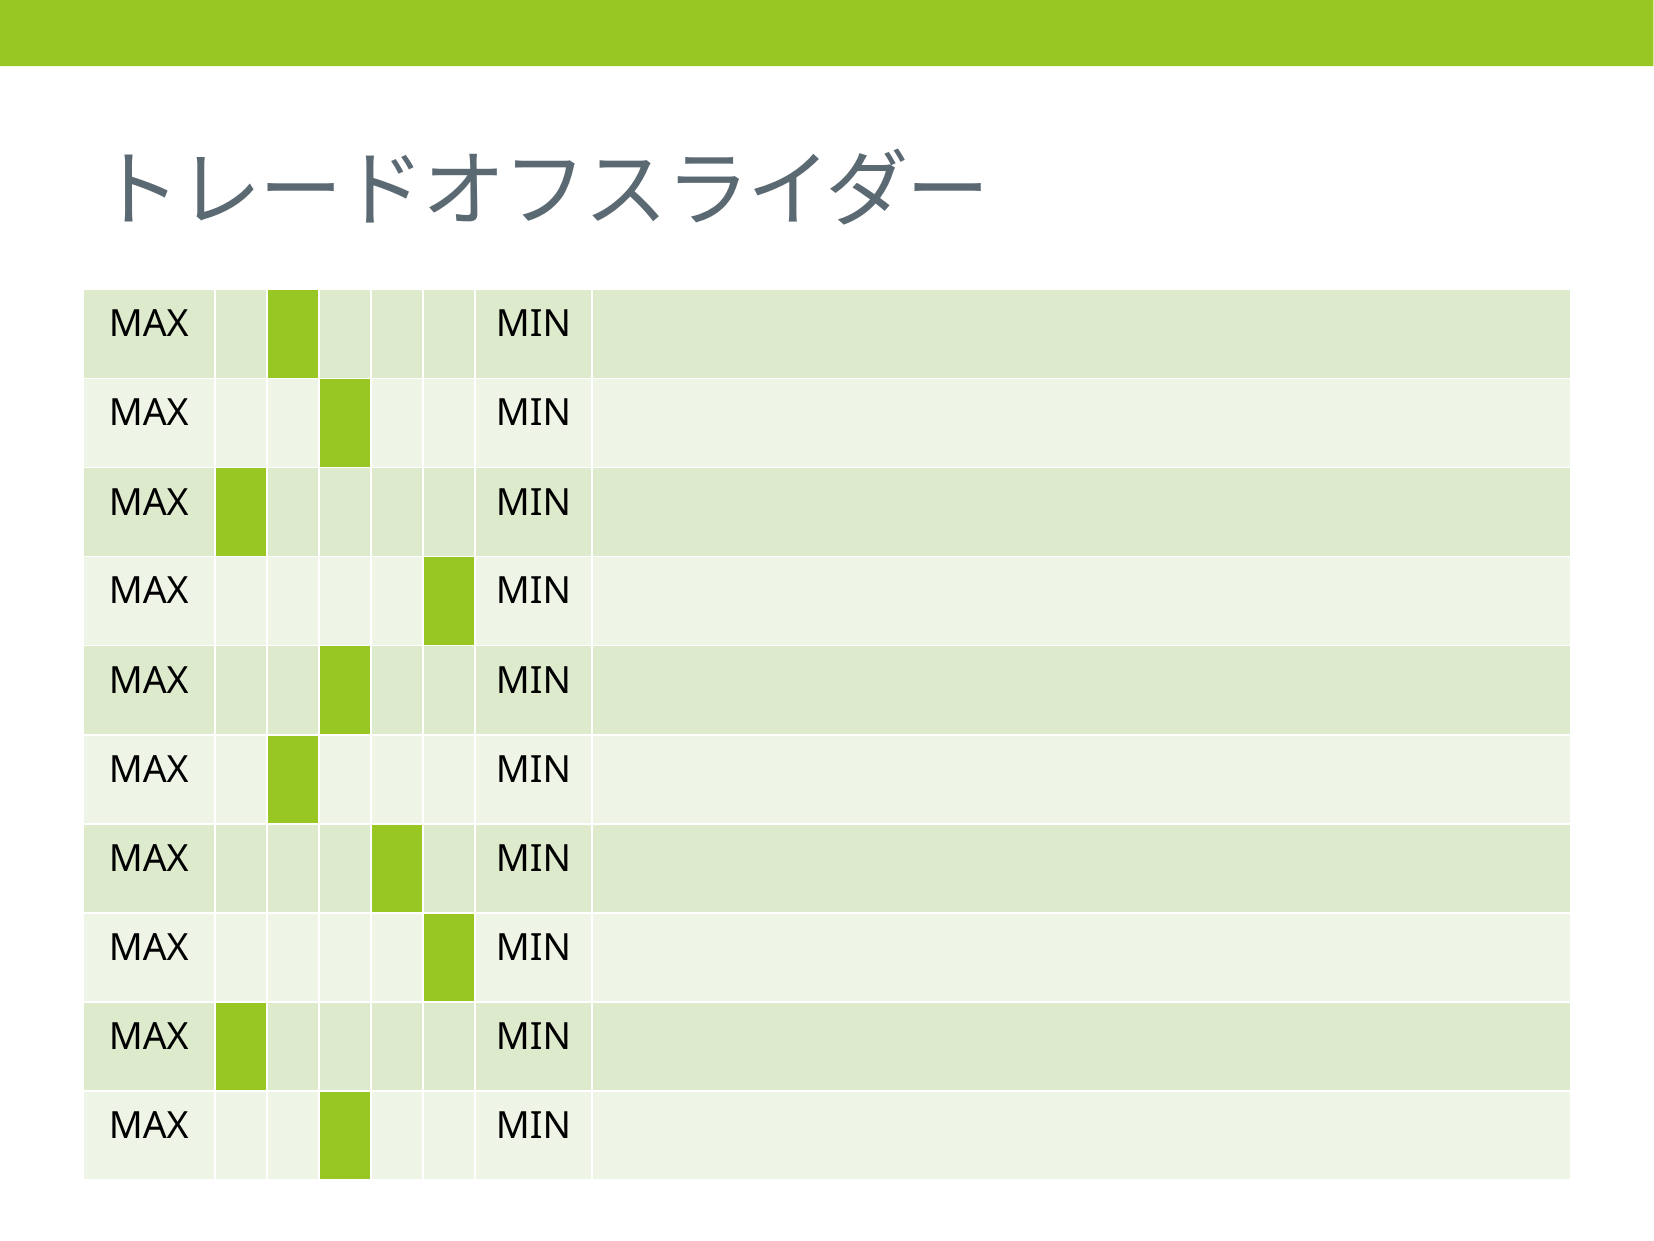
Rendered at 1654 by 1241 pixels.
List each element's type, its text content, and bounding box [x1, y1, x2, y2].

table_cell MAX [84, 1092, 214, 1179]
table_cell [424, 379, 474, 467]
table_cell [372, 825, 422, 912]
table_cell [320, 379, 370, 467]
table_cell [372, 736, 422, 823]
table_cell [320, 914, 370, 1001]
table_cell [268, 914, 318, 1001]
table_cell [216, 914, 266, 1001]
table_cell MIN [476, 736, 591, 823]
table_cell [372, 646, 422, 734]
table_cell MIN [476, 1003, 591, 1090]
table_cell [216, 379, 266, 467]
table_cell MAX [84, 825, 214, 912]
table_header [372, 290, 422, 378]
table_cell [424, 736, 474, 823]
table_cell MIN [476, 914, 591, 1001]
table_cell [216, 1092, 266, 1179]
table_cell [320, 468, 370, 556]
table_header [268, 290, 318, 378]
table_cell [424, 468, 474, 556]
table_cell [372, 379, 422, 467]
table_header [424, 290, 474, 378]
table_cell [372, 914, 422, 1001]
table_cell [216, 646, 266, 734]
table_cell MAX [84, 379, 214, 467]
table_cell [268, 646, 318, 734]
table_cell [268, 825, 318, 912]
table_cell [424, 1092, 474, 1179]
table_header [593, 290, 1570, 378]
table_cell [424, 646, 474, 734]
table_cell MIN [476, 646, 591, 734]
table_cell [268, 468, 318, 556]
title トレードオフスライダー [82, 96, 1571, 276]
table_cell [320, 825, 370, 912]
table_cell MAX [84, 736, 214, 823]
table_cell [216, 825, 266, 912]
table_cell [320, 1092, 370, 1179]
table_cell MAX [84, 914, 214, 1001]
table_cell MIN [476, 557, 591, 645]
table_cell MIN [476, 825, 591, 912]
table_cell [372, 468, 422, 556]
table_cell [593, 1003, 1570, 1090]
table_cell MIN [476, 468, 591, 556]
table_cell [593, 646, 1570, 734]
table_cell MAX [84, 1003, 214, 1090]
table_cell [320, 736, 370, 823]
table_cell [424, 914, 474, 1001]
table_cell [216, 468, 266, 556]
table_cell [372, 1003, 422, 1090]
table_cell [424, 1003, 474, 1090]
table_cell [320, 557, 370, 645]
table_header MAX [84, 290, 214, 378]
table_cell [593, 379, 1570, 467]
table_cell [593, 736, 1570, 823]
table_cell [268, 736, 318, 823]
table_cell MIN [476, 1092, 591, 1179]
table_cell [268, 1092, 318, 1179]
table_cell [320, 1003, 370, 1090]
table_cell [216, 557, 266, 645]
table_cell [593, 1092, 1570, 1179]
table_cell [593, 468, 1570, 556]
table_cell [593, 557, 1570, 645]
table_cell [372, 557, 422, 645]
table_cell [268, 1003, 318, 1090]
table_cell MIN [476, 379, 591, 467]
table_cell [268, 557, 318, 645]
table_header [216, 290, 266, 378]
table_cell [216, 736, 266, 823]
table_header [320, 290, 370, 378]
table_header MIN [476, 290, 591, 378]
table_cell [320, 646, 370, 734]
table_cell [424, 557, 474, 645]
table_cell MAX [84, 468, 214, 556]
table_cell [593, 914, 1570, 1001]
table_cell [268, 379, 318, 467]
table_cell MAX [84, 646, 214, 734]
table_cell MAX [84, 557, 214, 645]
table_cell [216, 1003, 266, 1090]
table_cell [424, 825, 474, 912]
table_cell [372, 1092, 422, 1179]
table_cell [593, 825, 1570, 912]
